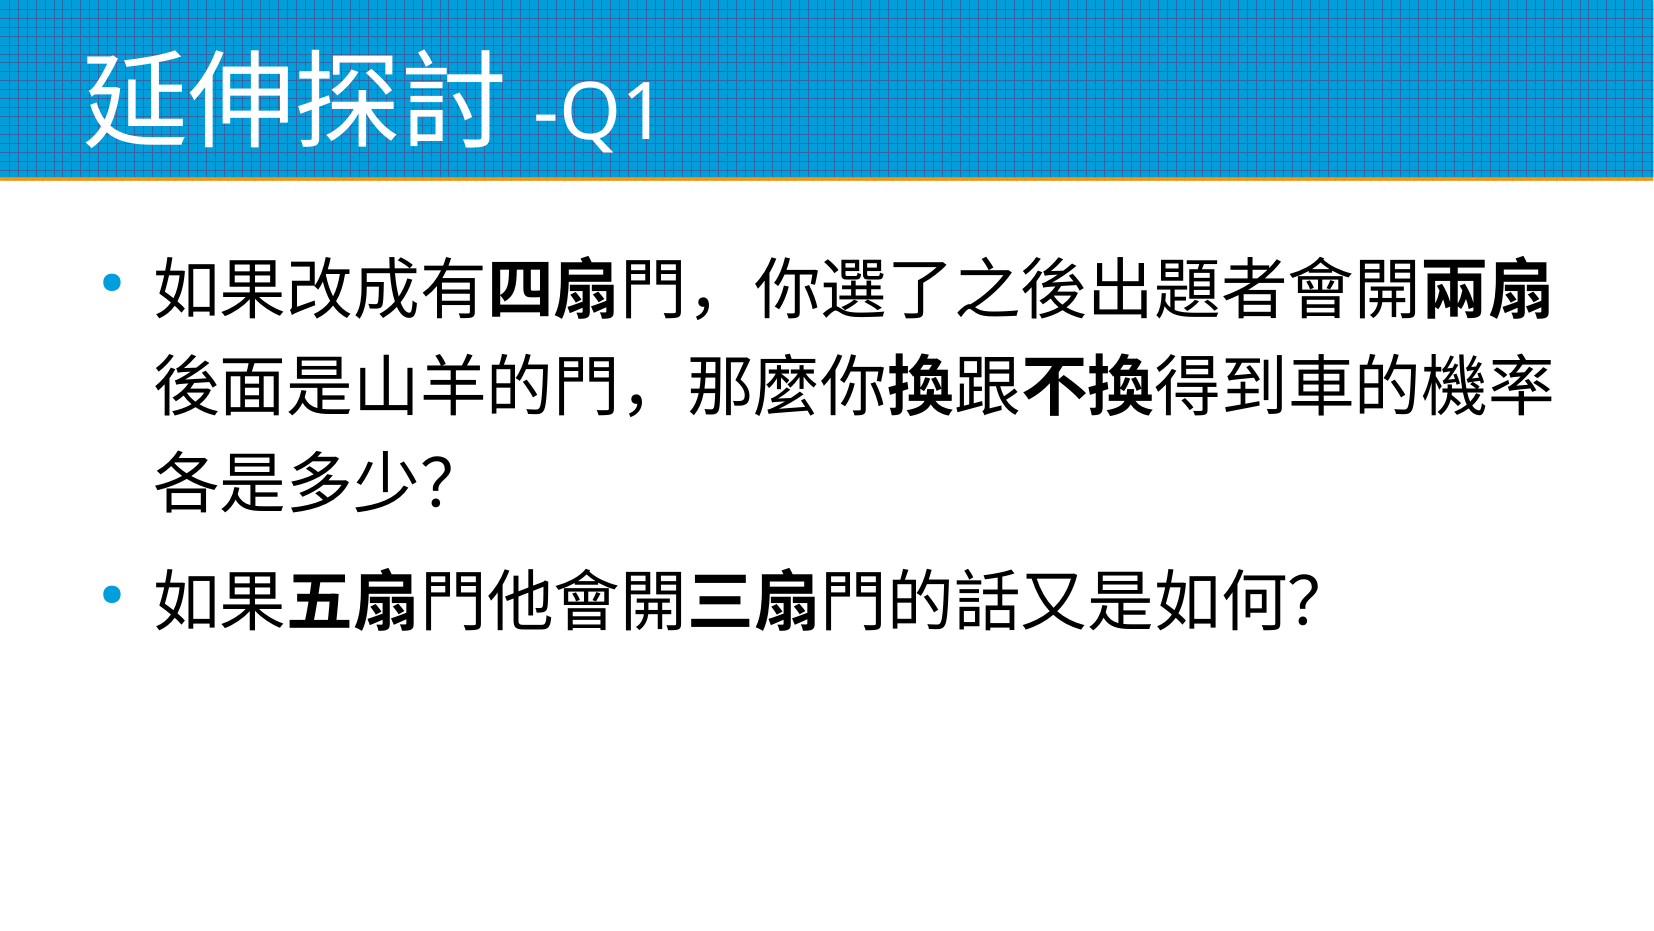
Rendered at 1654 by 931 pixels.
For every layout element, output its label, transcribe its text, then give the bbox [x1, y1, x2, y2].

list 如果改成有四扇門，你選了之後出題者會開兩扇後面是山羊的門，那麼你換跟不換得到車的機率各是多少？ 如果五扇門他會開三扇門的話又是如何？ [82, 236, 1563, 811]
title 延伸探討-Q1 [82, 14, 1571, 171]
